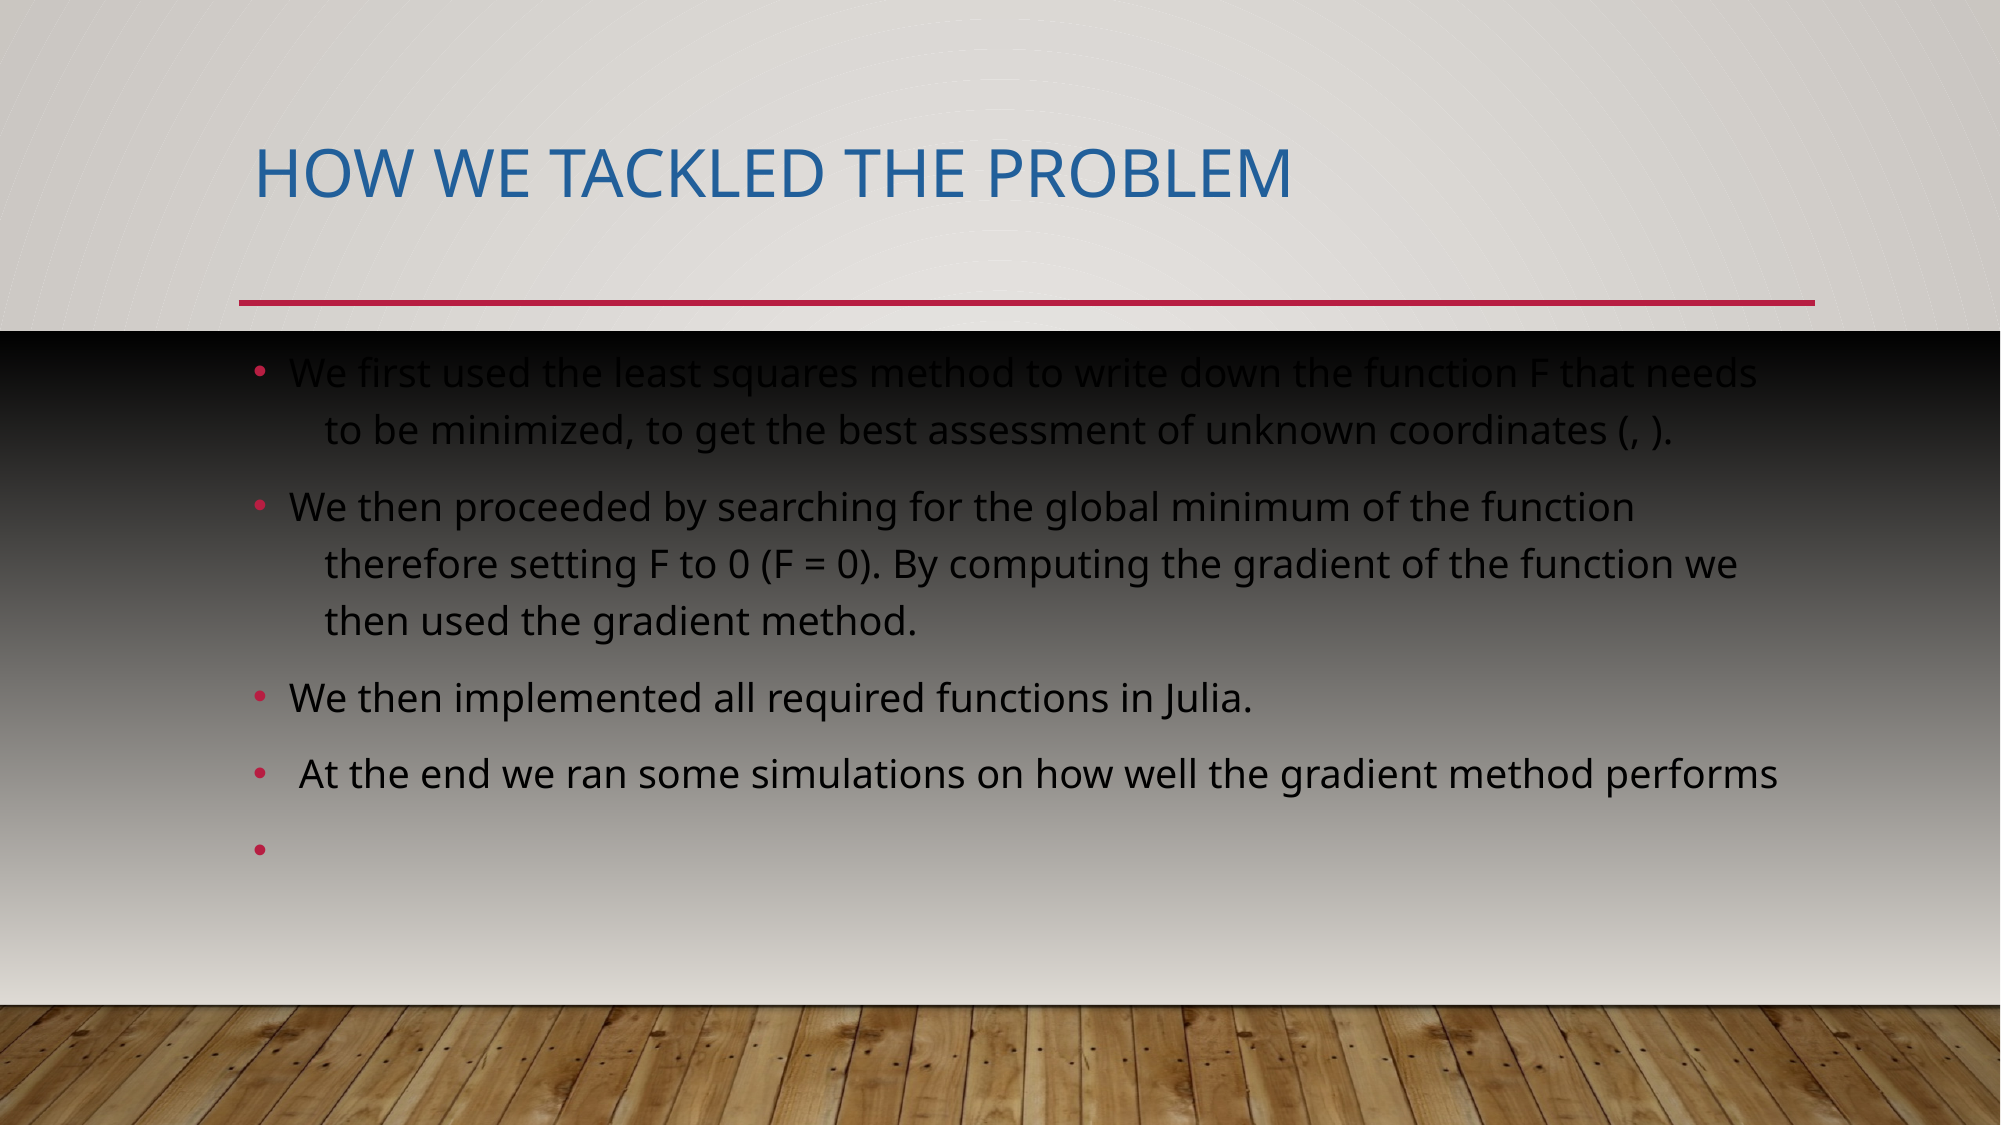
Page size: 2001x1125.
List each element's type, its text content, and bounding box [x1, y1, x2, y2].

list We first used the least squares method to write down the function F that needs to be minimized, to get the best assessment of unknown coordinates (, ). We then proceeded by searching for the global minimum of the function therefore setting F to 0 (F = 0). By computing the gradient of the function we then used the gradient method. We then implemented all required functions in Julia. At the end we ran some simulations on how well the gradient method performs [238, 330, 1814, 897]
title How we tackled the problem [238, 131, 1814, 305]
